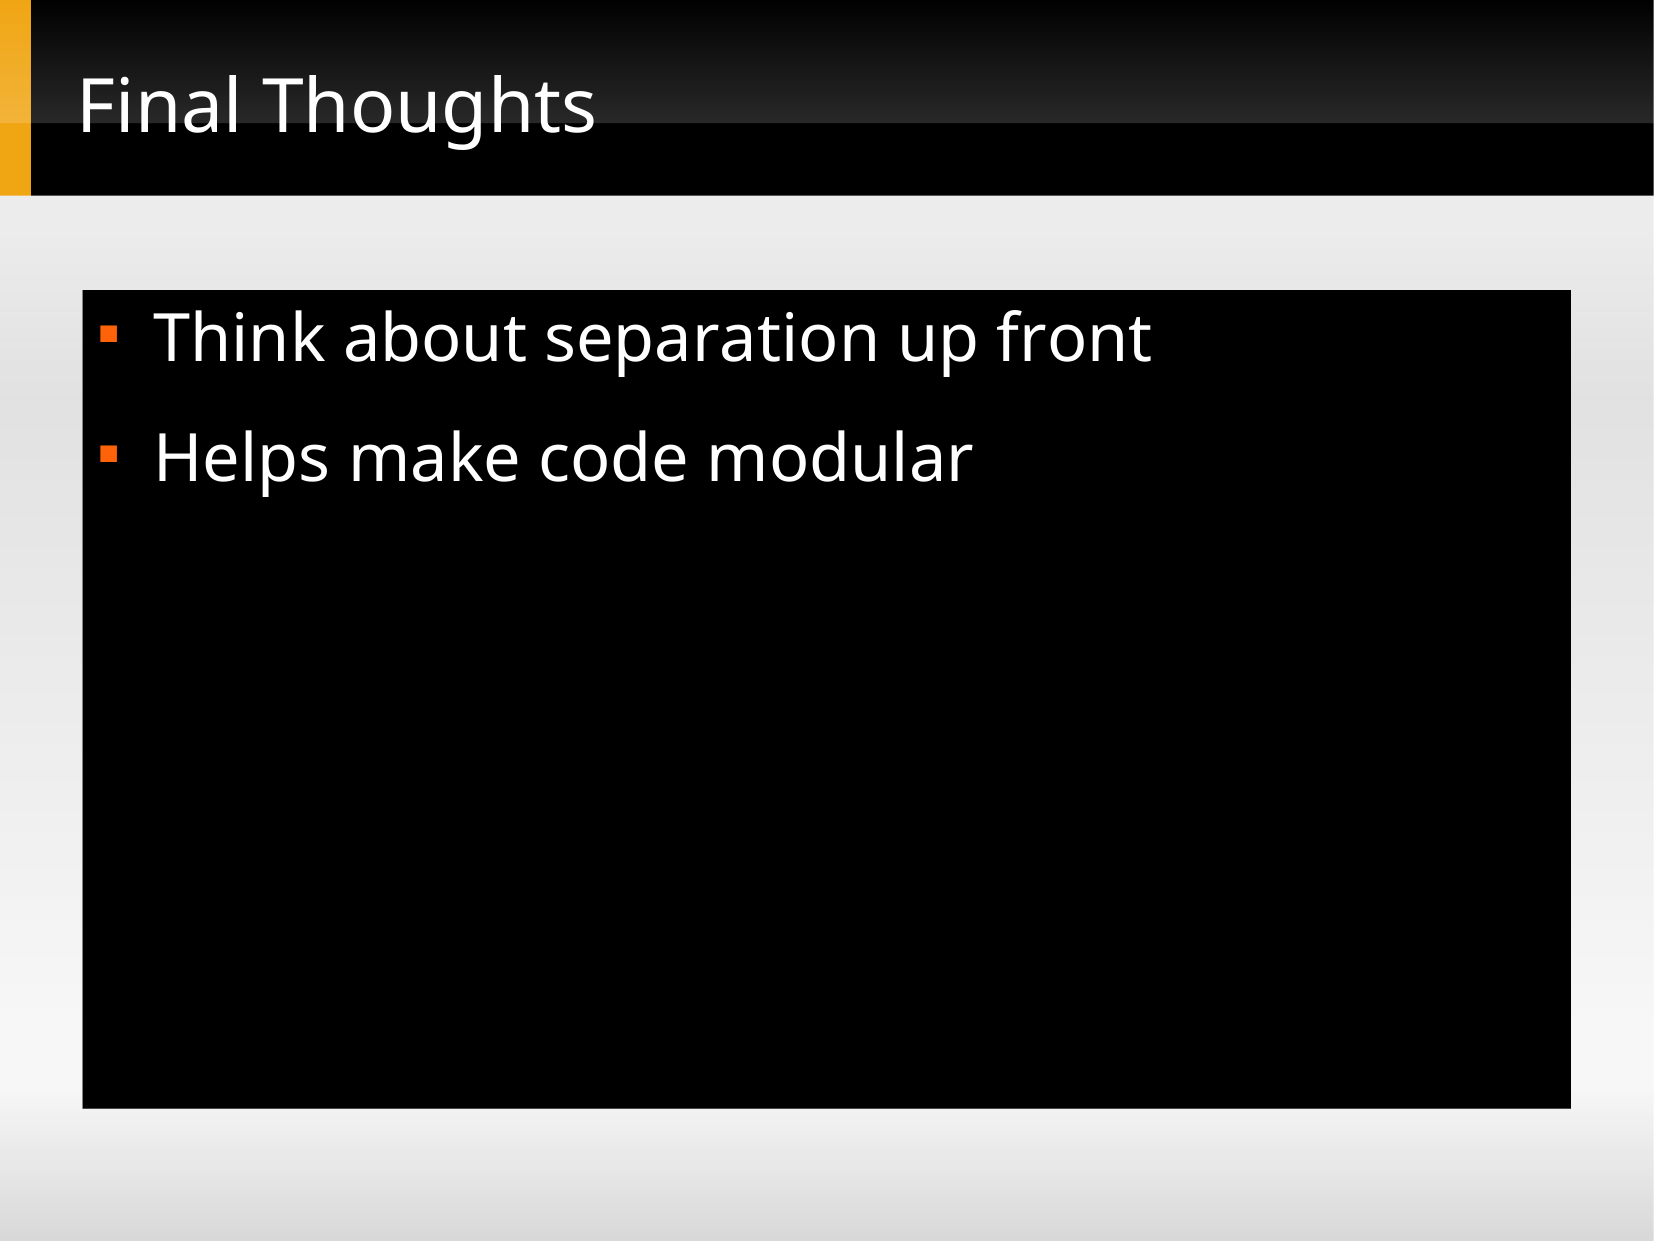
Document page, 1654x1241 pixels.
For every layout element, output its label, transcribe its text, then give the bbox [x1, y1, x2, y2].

picture [0, 0, 1654, 1241]
list Think about separation up front Helps make code modular [82, 290, 1571, 1094]
title Final Thoughts [76, 7, 1565, 200]
